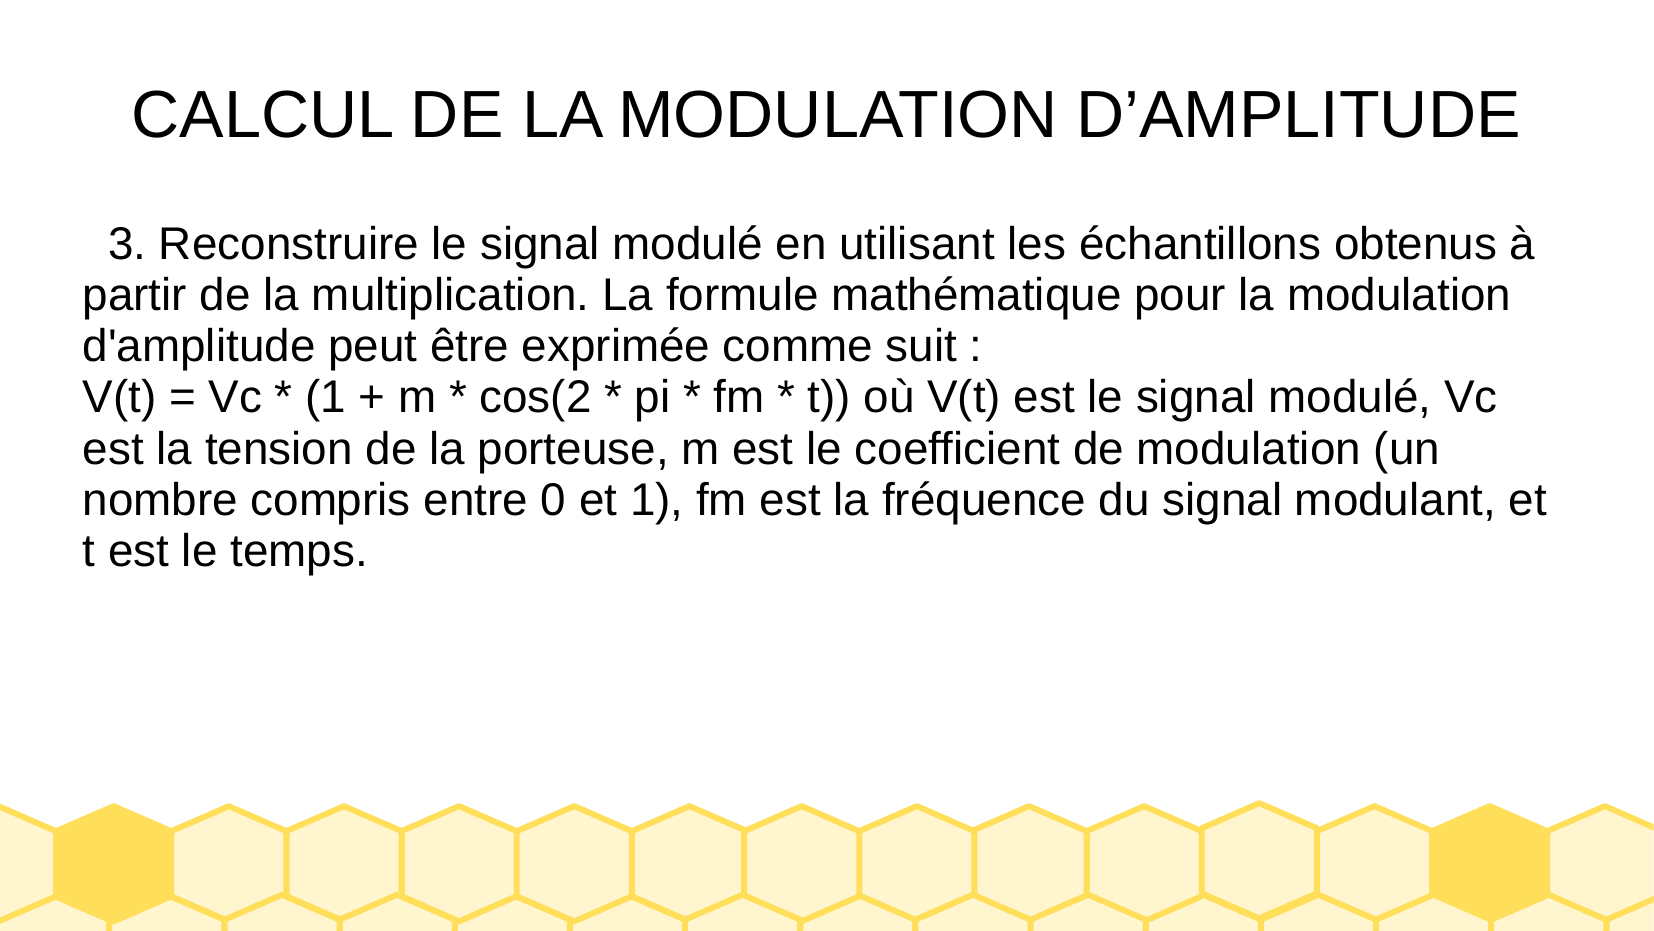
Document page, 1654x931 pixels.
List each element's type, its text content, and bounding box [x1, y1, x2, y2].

list 3. Reconstruire le signal modulé en utilisant les échantillons obtenus à partir de la multiplication. La formule mathématique pour la modulation d'amplitude peut être exprimée comme suit : V(t) = Vc * (1 + m * cos(2 * pi * fm * t)) où V(t) est le signal modulé, Vc est la tension de la porteuse, m est le coefficient de modulation (un nombre compris entre 0 et 1), fm est la fréquence du signal modulant, et t est le temps. [82, 217, 1571, 758]
title CALCUL DE LA MODULATION D’AMPLITUDE [82, 37, 1571, 193]
